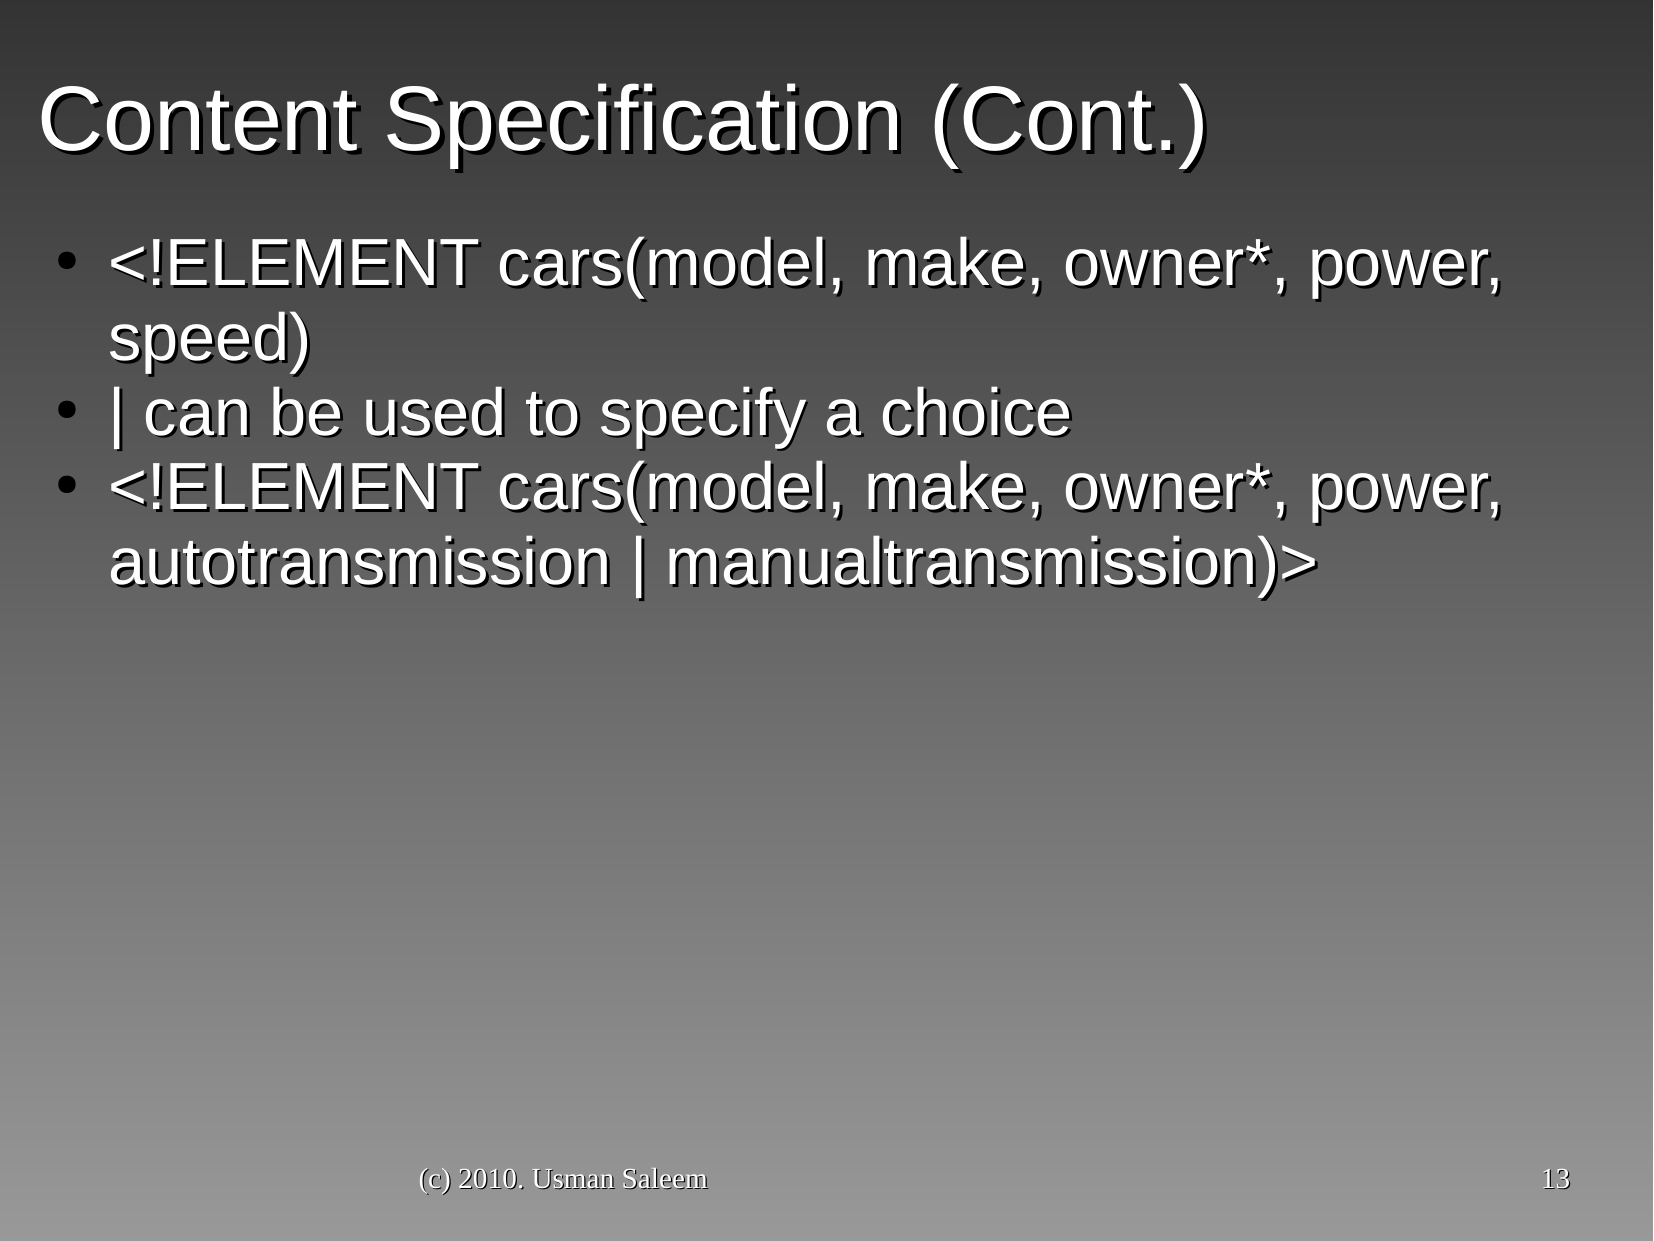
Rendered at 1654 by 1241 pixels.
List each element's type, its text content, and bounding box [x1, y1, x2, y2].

list <!ELEMENT cars(model, make, owner*, power, speed) | can be used to specify a choice <!ELEMENT cars(model, make, owner*, power, autotransmission | manualtransmission)> [37, 225, 1613, 1126]
title Content Specification (Cont.) [37, 56, 1613, 181]
